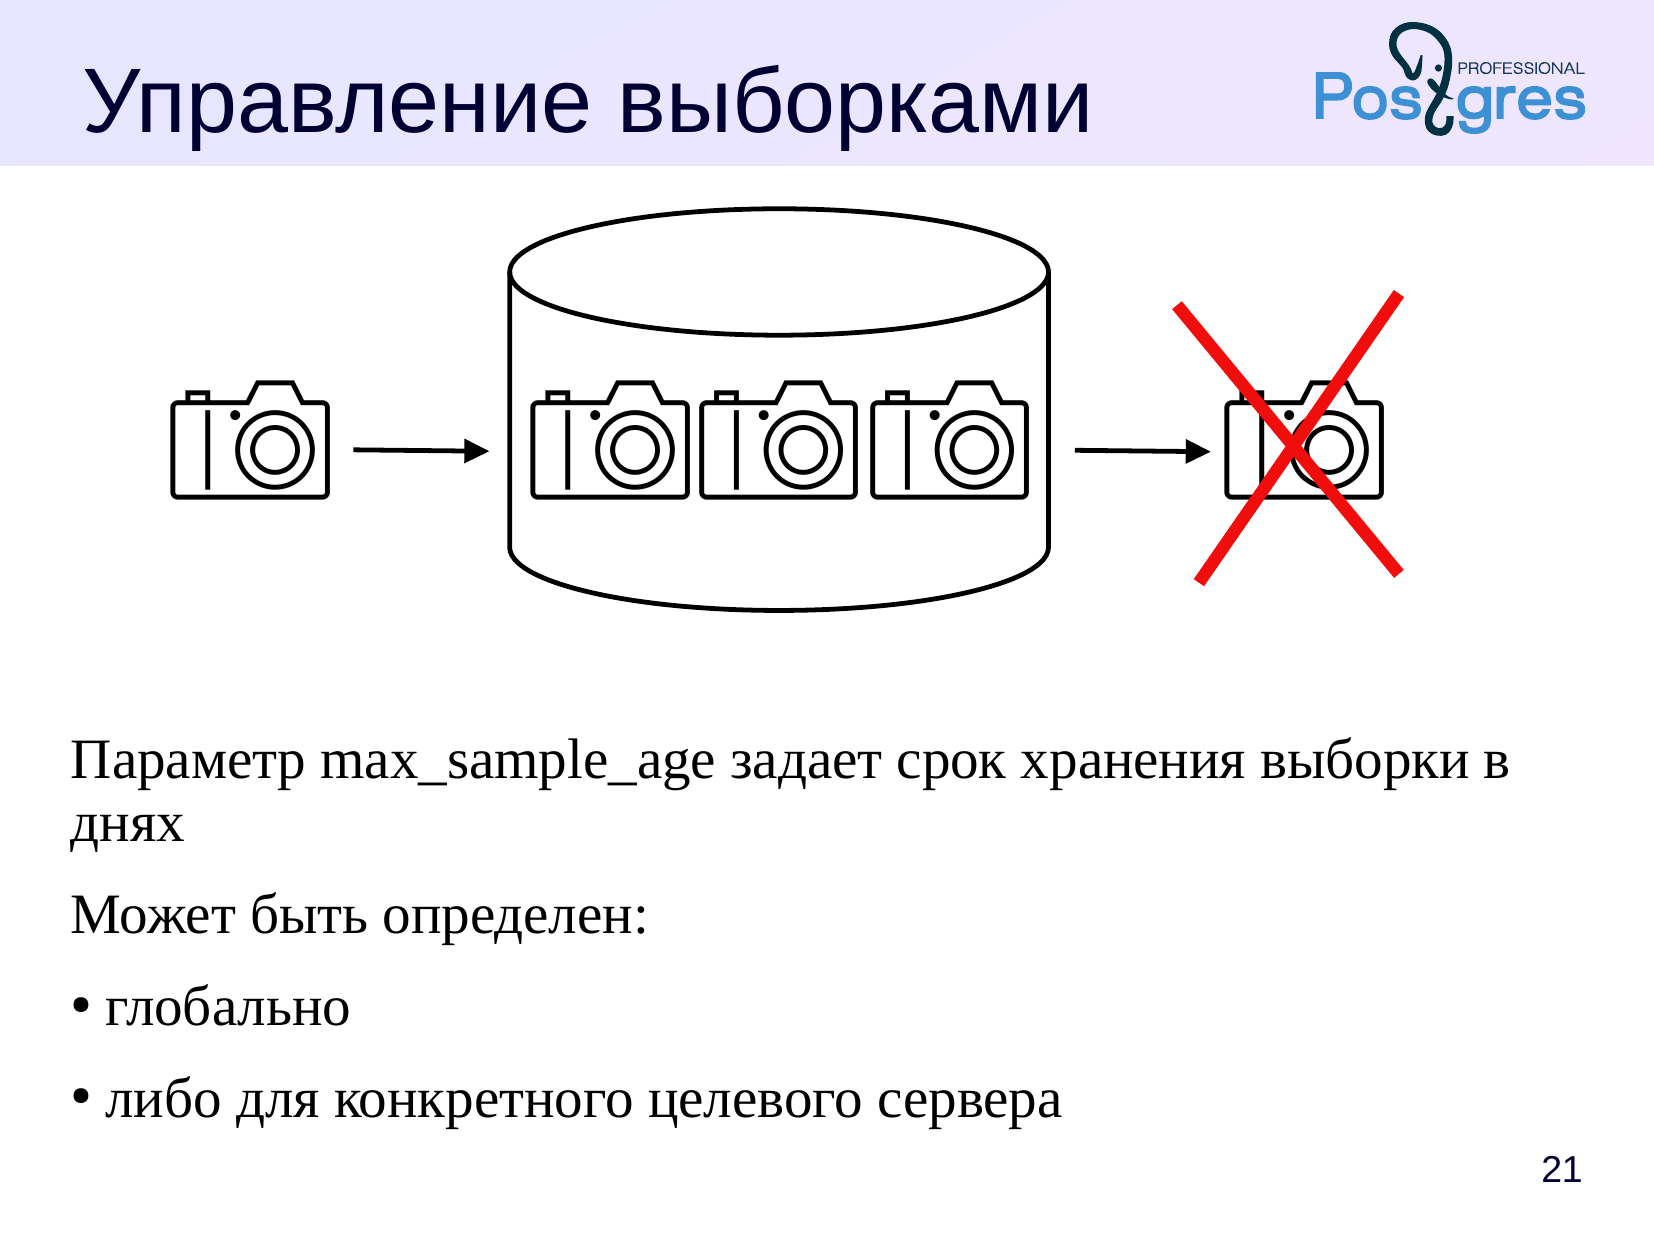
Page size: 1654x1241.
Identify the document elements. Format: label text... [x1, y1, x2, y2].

picture [1302, 360, 1405, 520]
picture [1204, 360, 1285, 520]
picture [1251, 458, 1345, 520]
list Параметр max_sample_age задает срок хранения выборки в днях Может быть определен: глобально либо для конкретного целевого сервера [70, 727, 1583, 1134]
picture [150, 360, 351, 520]
picture [1232, 360, 1344, 434]
picture [510, 360, 1050, 520]
title Управление выборками [82, 49, 1252, 153]
text_box [509, 208, 1049, 611]
